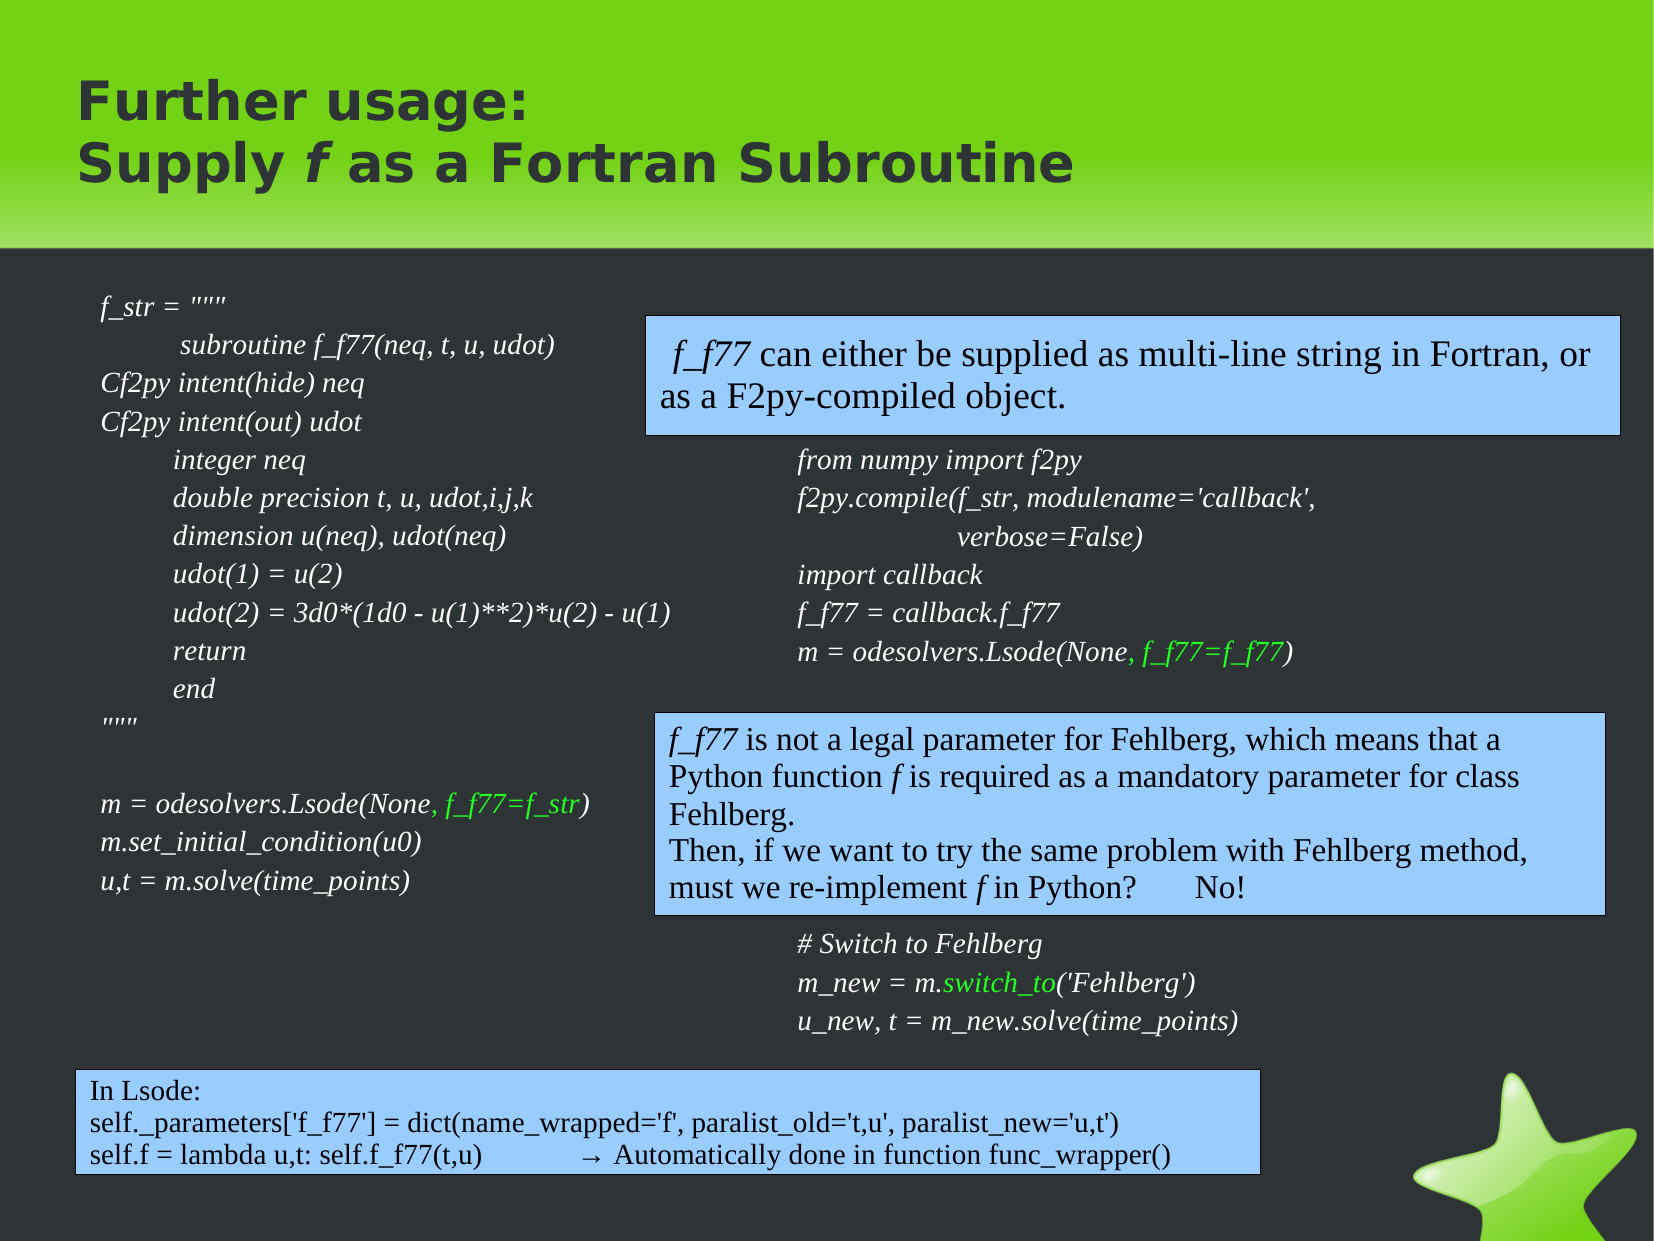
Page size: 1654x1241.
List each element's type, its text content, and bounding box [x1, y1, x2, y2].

list f_str = """ subroutine f_f77(neq, t, u, udot) Cf2py intent(hide) neq Cf2py intent(out) udot integer neq double precision t, u, udot,i,j,k dimension u(neq), udot(neq) udot(1) = u(2) udot(2) = 3d0*(1d0 - u(1)**2)*u(2) - u(1) return end """ m = odesolvers.Lsode(None, f_f77=f_str) m.set_initial_condition(u0) u,t = m.solve(time_points) [82, 290, 809, 1028]
picture [0, 0, 1654, 1241]
list # Switch to Fehlberg m_new = m.switch_to('Fehlberg') u_new, t = m_new.solve(time_points) [727, 928, 1454, 1051]
text_box f_f77 can either be supplied as multi-line string in Fortran, or as a F2py-compiled object. [645, 315, 1621, 436]
text_box In Lsode: self._parameters['f_f77'] = dict(name_wrapped='f', paralist_old='t,u', paralist_new='u,t') self.f = lambda u,t: self.f_f77(t,u) → Automatically done in function func_wrapper() [75, 1069, 1261, 1175]
list from numpy import f2py f2py.compile(f_str, modulename='callback', verbose=False) import callback f_f77 = callback.f_f77 m = odesolvers.Lsode(None, f_f77=f_f77) [727, 443, 1454, 686]
text_box f_f77 is not a legal parameter for Fehlberg, which means that a Python function f is required as a mandatory parameter for class Fehlberg. Then, if we want to try the same problem with Fehlberg method, must we re-implement f in Python? No! [654, 712, 1606, 916]
title Further usage: Supply f as a Fortran Subroutine [76, 29, 1565, 237]
